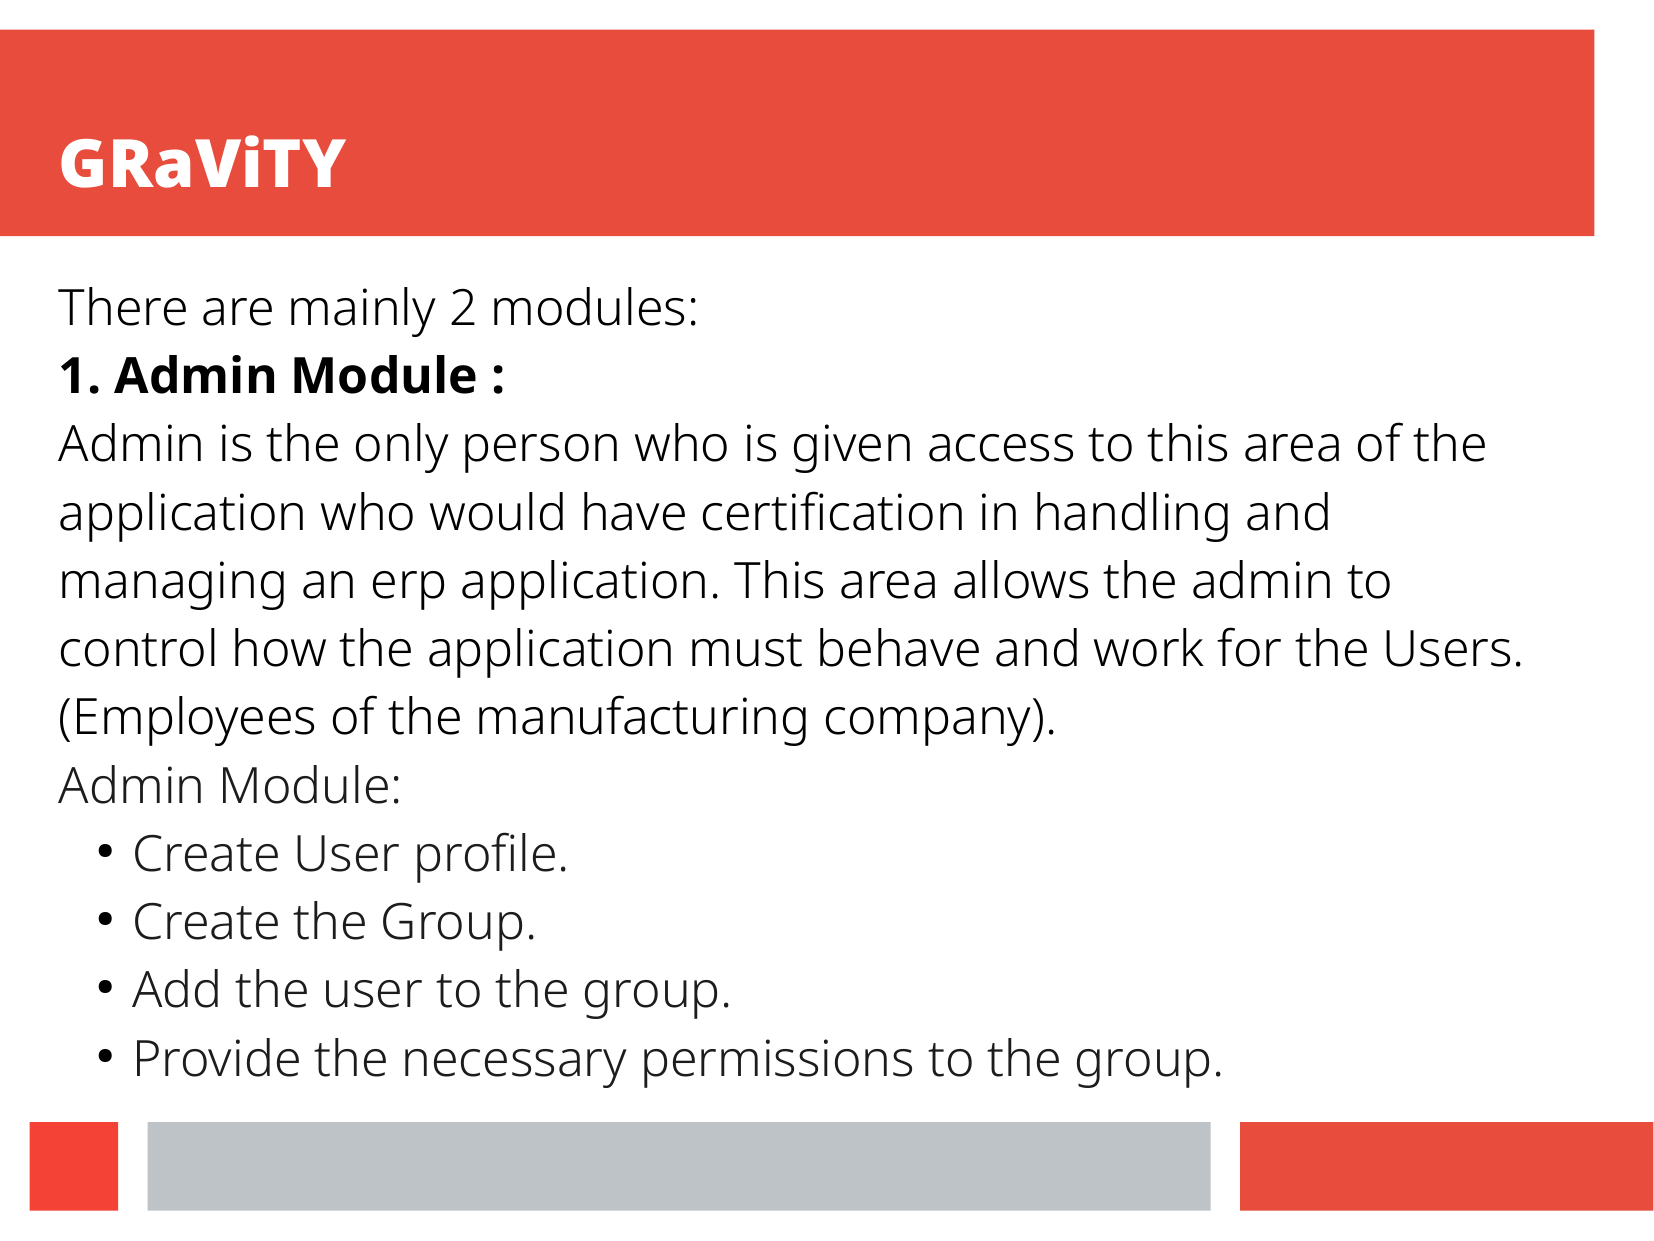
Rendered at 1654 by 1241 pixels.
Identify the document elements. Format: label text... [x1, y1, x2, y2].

subtitle There are mainly 2 modules: 1. Admin Module : Admin is the only person who is given access to this area of the application who would have certification in handling and managing an erp application. This area allows the admin to control how the application must behave and work for the Users. (Employees of the manufacturing company). Admin Module: Create User profile. Create the Group. Add the user to the group. Provide the necessary permissions to the group. [59, 271, 1565, 1093]
title GRaViTY [59, 59, 1595, 207]
